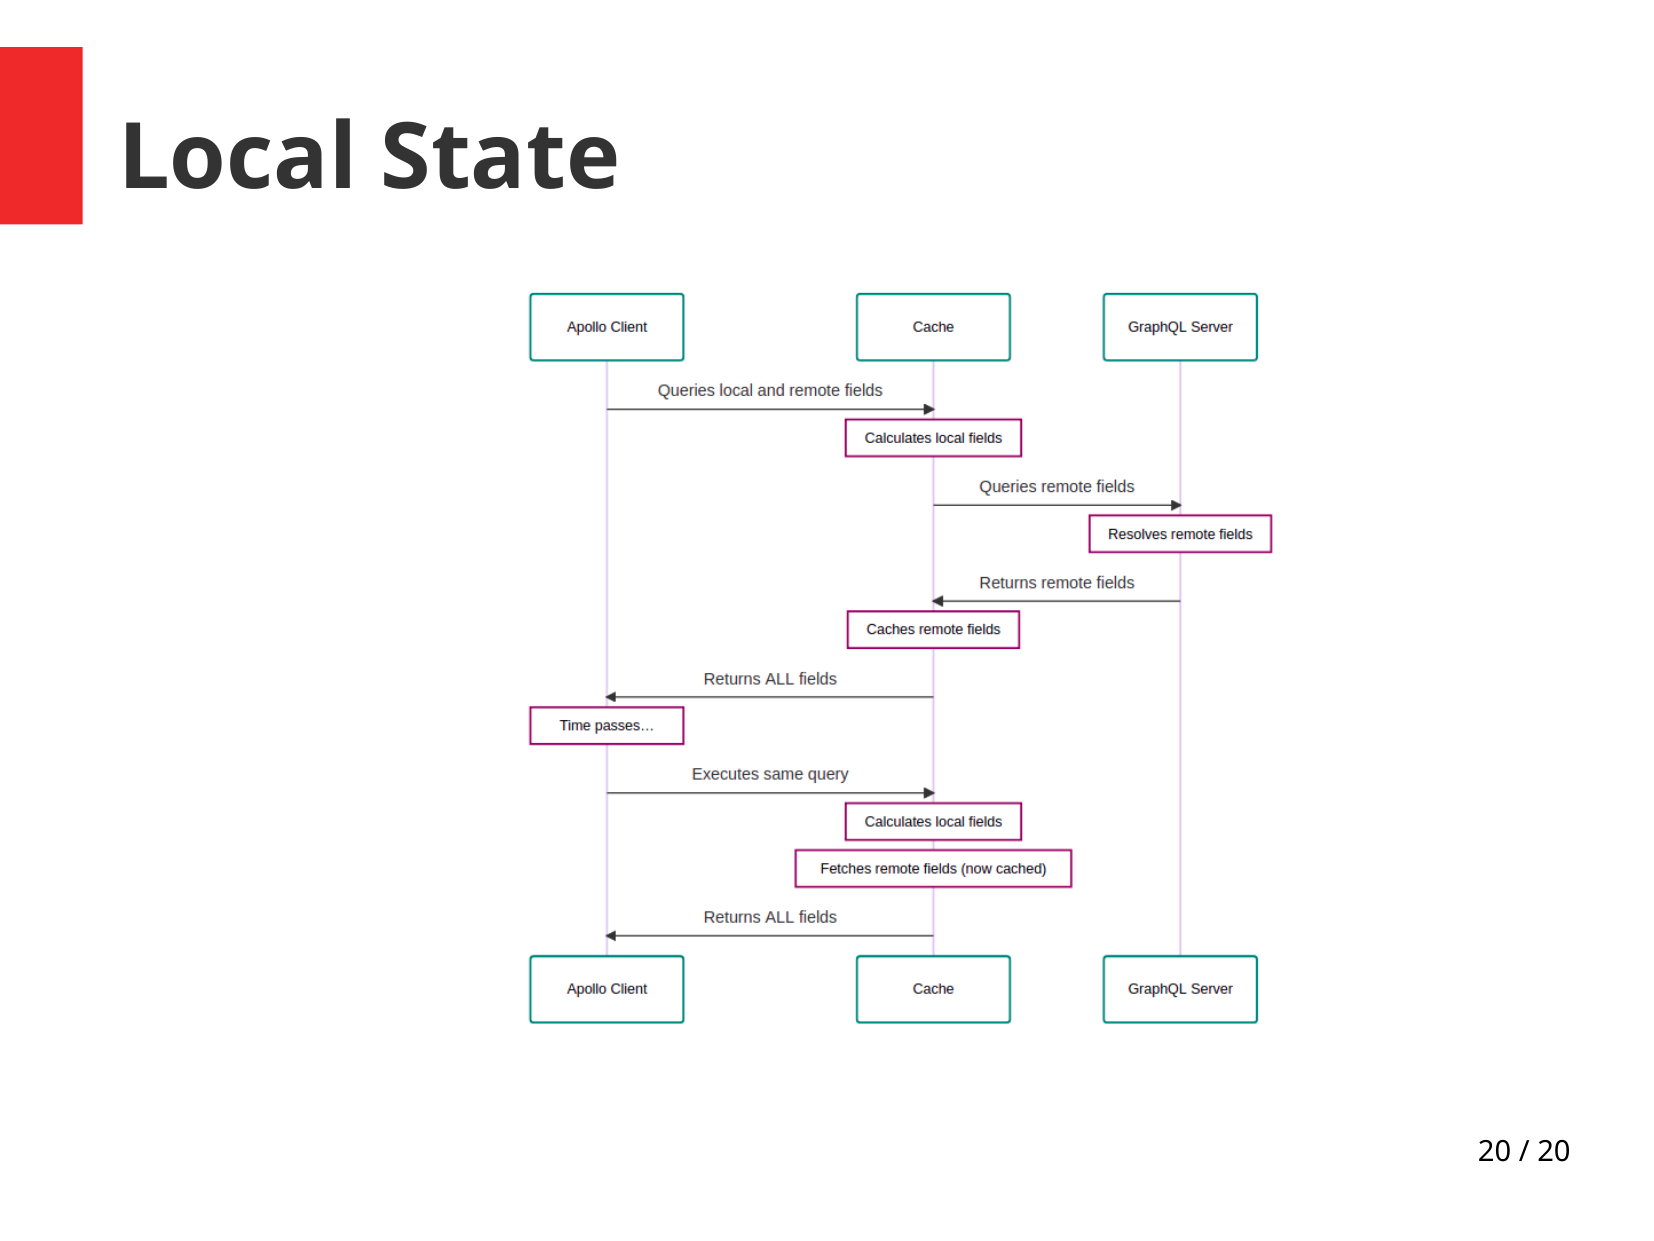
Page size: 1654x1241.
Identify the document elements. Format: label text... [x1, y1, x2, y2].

title Local State [118, 49, 1571, 257]
picture [460, 238, 1312, 1074]
